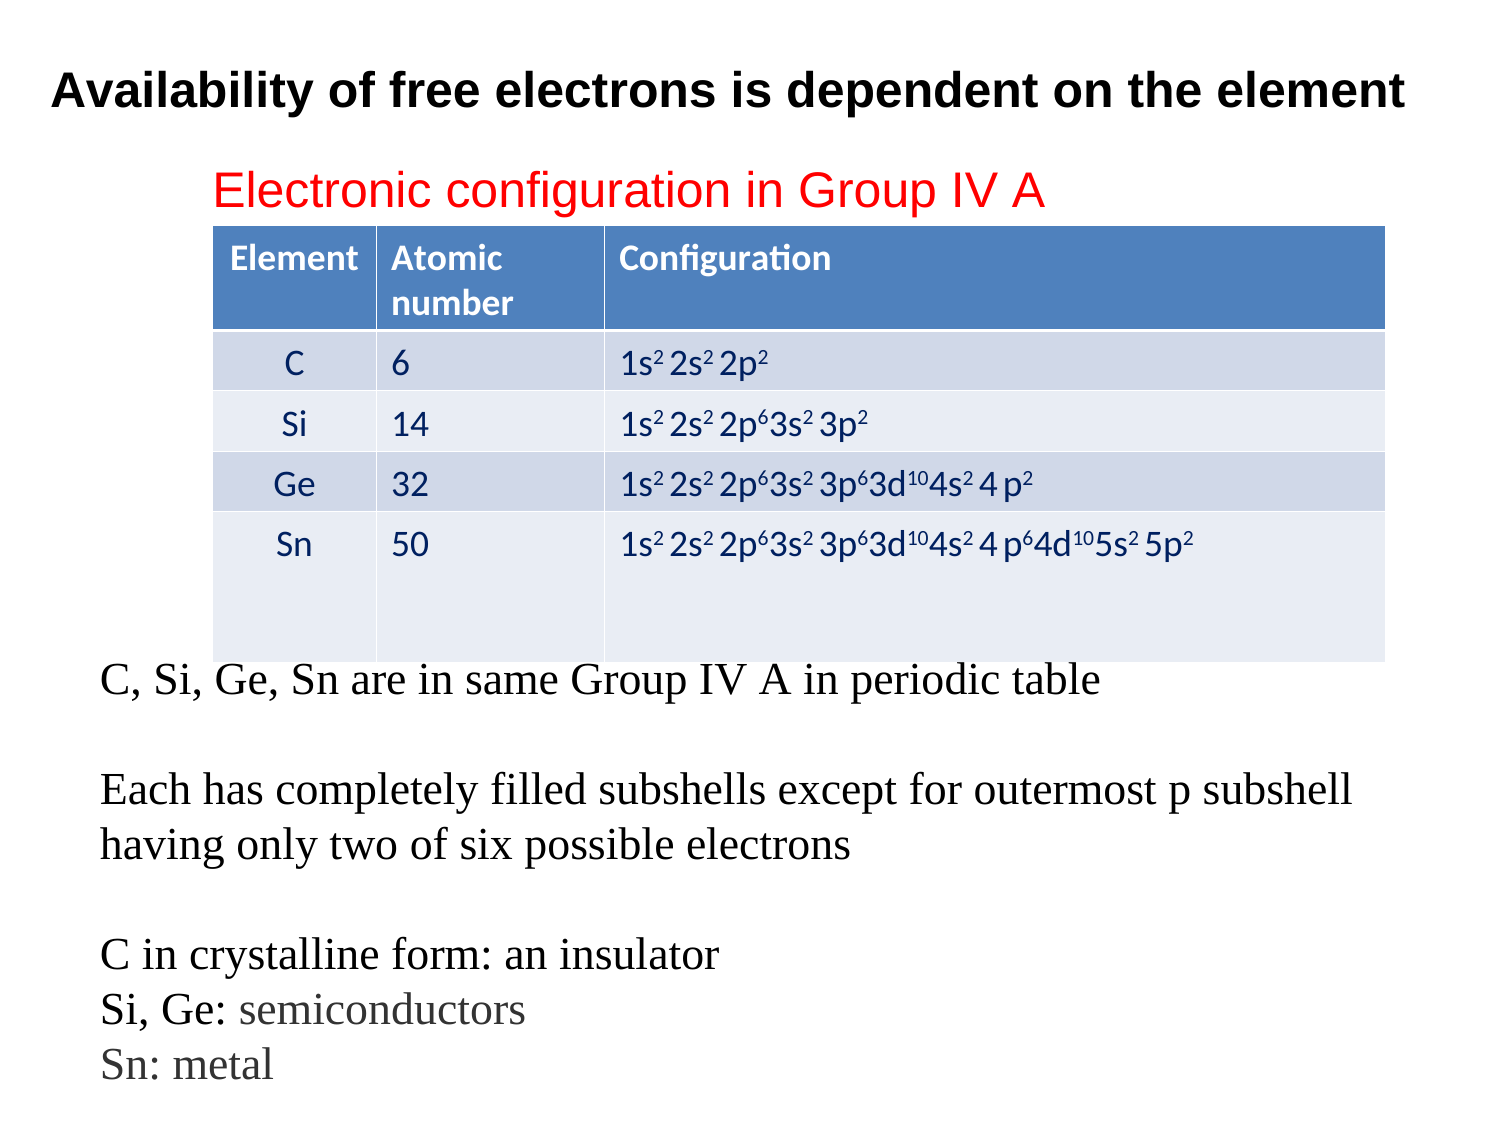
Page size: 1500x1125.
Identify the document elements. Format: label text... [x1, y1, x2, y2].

table_cell C [213, 332, 376, 390]
text_box Electronic configuration in Group IV A [212, 150, 1225, 218]
table_cell 32 [377, 452, 604, 511]
text_box Availability of free electrons is dependent on the element [49, 50, 1413, 118]
table_header Element [213, 226, 376, 329]
text_box C, Si, Ge, Sn are in same Group IV A in periodic table Each has completely filled subshells except for outermost p subshell having only two of six possible electrons C in crystalline form: an insulator Si, Ge: semiconductors Sn: metal [99, 640, 1463, 1089]
table_cell 1s2 2s2 2p63s2 3p63d104s2 4 p2 [605, 452, 1385, 511]
table_cell Sn [213, 512, 376, 640]
table_cell 1s2 2s2 2p2 [605, 332, 1385, 390]
table_cell 6 [377, 332, 604, 390]
table_cell 50 [377, 512, 604, 640]
table_cell Si [213, 391, 376, 451]
table_cell 1s2 2s2 2p63s2 3p63d104s2 4 p64d105s2 5p2 [605, 512, 1385, 640]
table_cell 14 [377, 391, 604, 451]
table_header Atomic number [377, 226, 604, 329]
table_header Configuration [605, 226, 1385, 329]
table_cell 1s2 2s2 2p63s2 3p2 [605, 391, 1385, 451]
table_cell Ge [213, 452, 376, 511]
